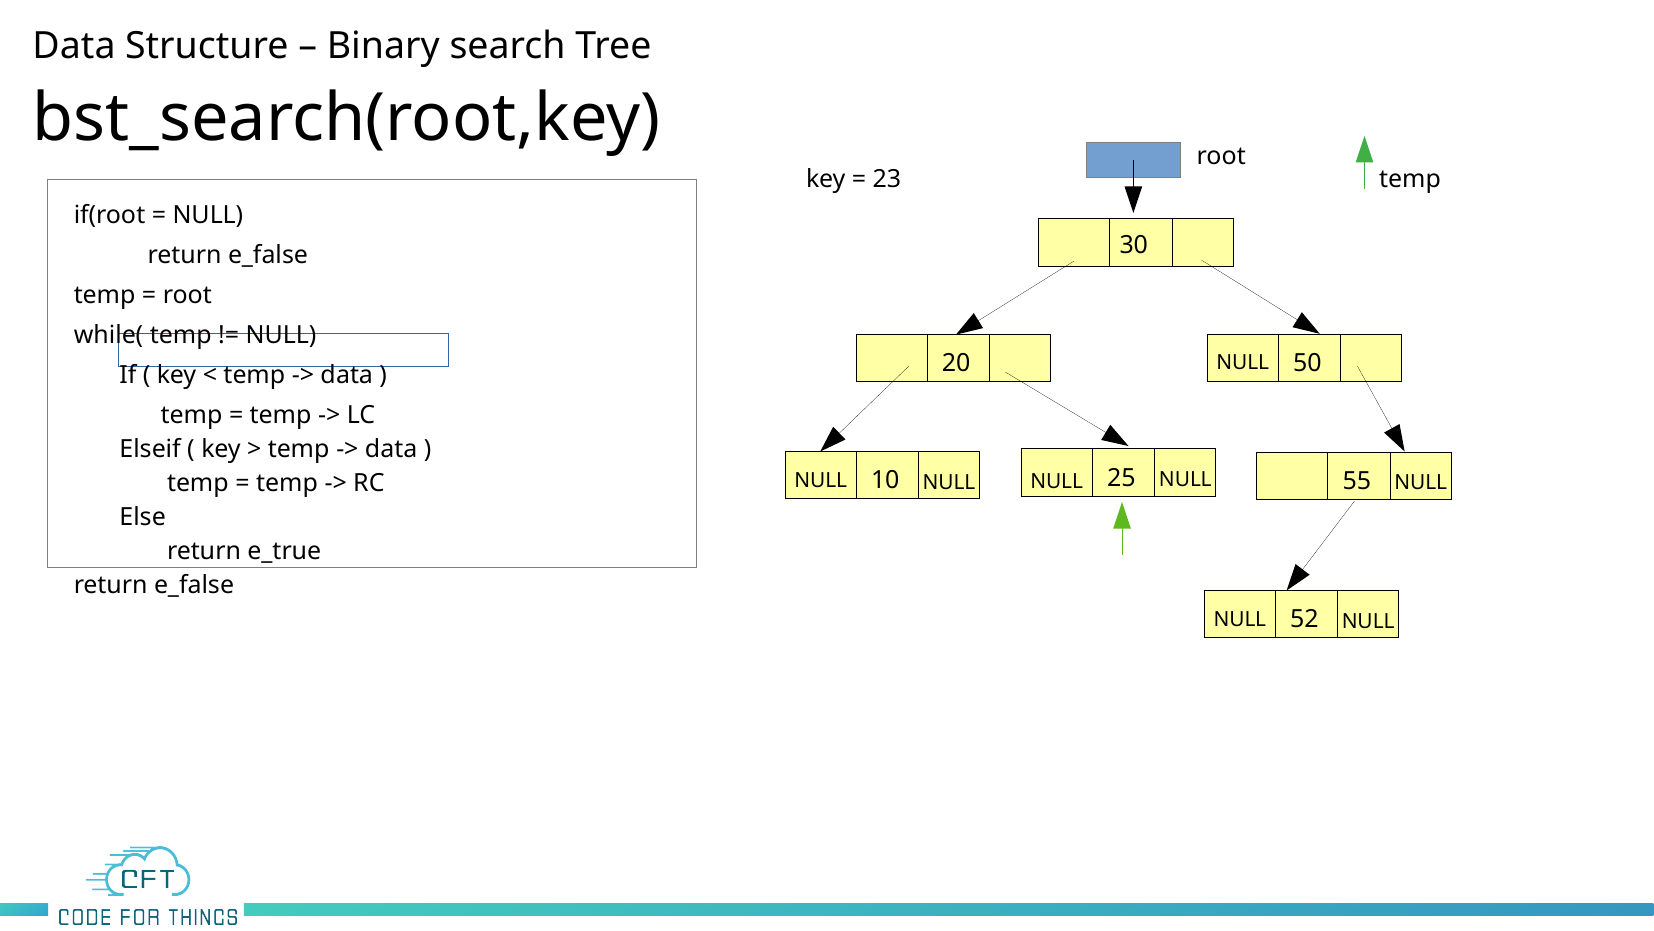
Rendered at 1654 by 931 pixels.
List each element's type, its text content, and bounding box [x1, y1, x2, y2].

text_box 10 [856, 454, 918, 499]
text_box 55 [1327, 455, 1390, 500]
text_box 50 [1278, 337, 1341, 382]
text_box [1256, 452, 1327, 500]
text_box [1391, 452, 1452, 460]
text_box NULL [1015, 458, 1100, 498]
text_box 30 [1104, 219, 1167, 264]
text_box NULL [1379, 460, 1464, 500]
text_box [1021, 448, 1092, 458]
text_box [1155, 448, 1216, 456]
text_box NULL [1144, 456, 1228, 496]
text_box [1207, 334, 1278, 340]
text_box NULL [908, 459, 992, 499]
text_box NULL [1198, 596, 1283, 636]
text_box NULL [1327, 598, 1411, 638]
text_box NULL [1201, 340, 1286, 380]
text_box [1338, 590, 1399, 598]
text_box temp [1364, 153, 1460, 198]
text_box 20 [927, 337, 989, 382]
text_box [1204, 590, 1275, 596]
text_box [990, 334, 1051, 382]
text_box [1341, 334, 1402, 382]
text_box 25 [1092, 451, 1155, 497]
text_box [1110, 218, 1172, 267]
picture [59, 846, 237, 925]
text_box root [1181, 130, 1262, 175]
text_box [47, 179, 697, 568]
text_box [856, 334, 927, 382]
text_box [785, 451, 856, 457]
text_box [1173, 218, 1234, 267]
title Data Structure – Binary search Tree bst_search(root,key) [32, 12, 1184, 166]
text_box [1038, 218, 1109, 267]
text_box [1086, 142, 1181, 178]
text_box [919, 451, 980, 459]
text_box key = 23 [791, 153, 945, 198]
text_box 52 [1275, 593, 1338, 638]
text_box if(root = NULL) return e_false temp = root while( temp != NULL) If ( key < temp -> data ) temp = temp -> LC Elseif ( key > temp -> data ) temp = temp -> RC Else return e_true return e_false [59, 189, 556, 556]
text_box NULL [779, 457, 863, 497]
